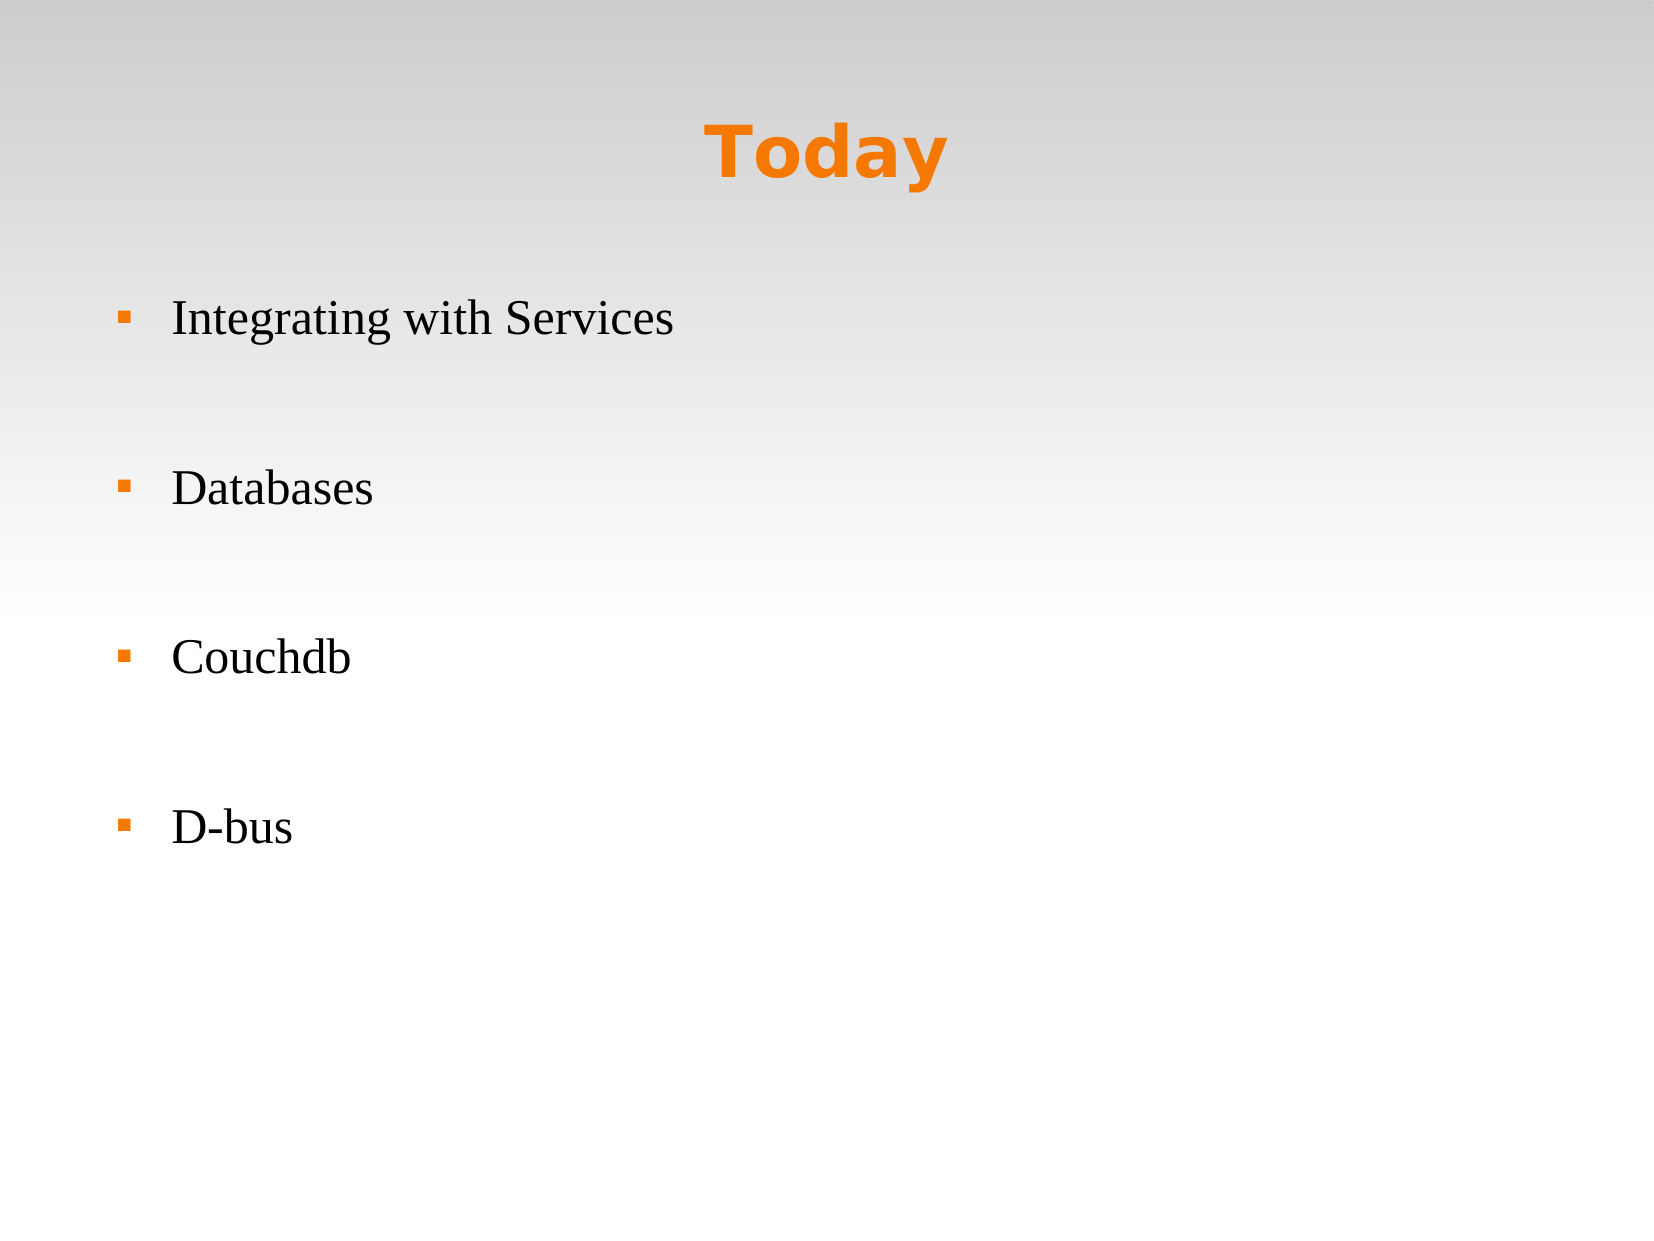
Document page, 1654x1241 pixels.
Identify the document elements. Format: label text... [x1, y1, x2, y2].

title Today [82, 49, 1571, 257]
list Integrating with Services Databases Couchdb D-bus [82, 290, 1571, 1094]
